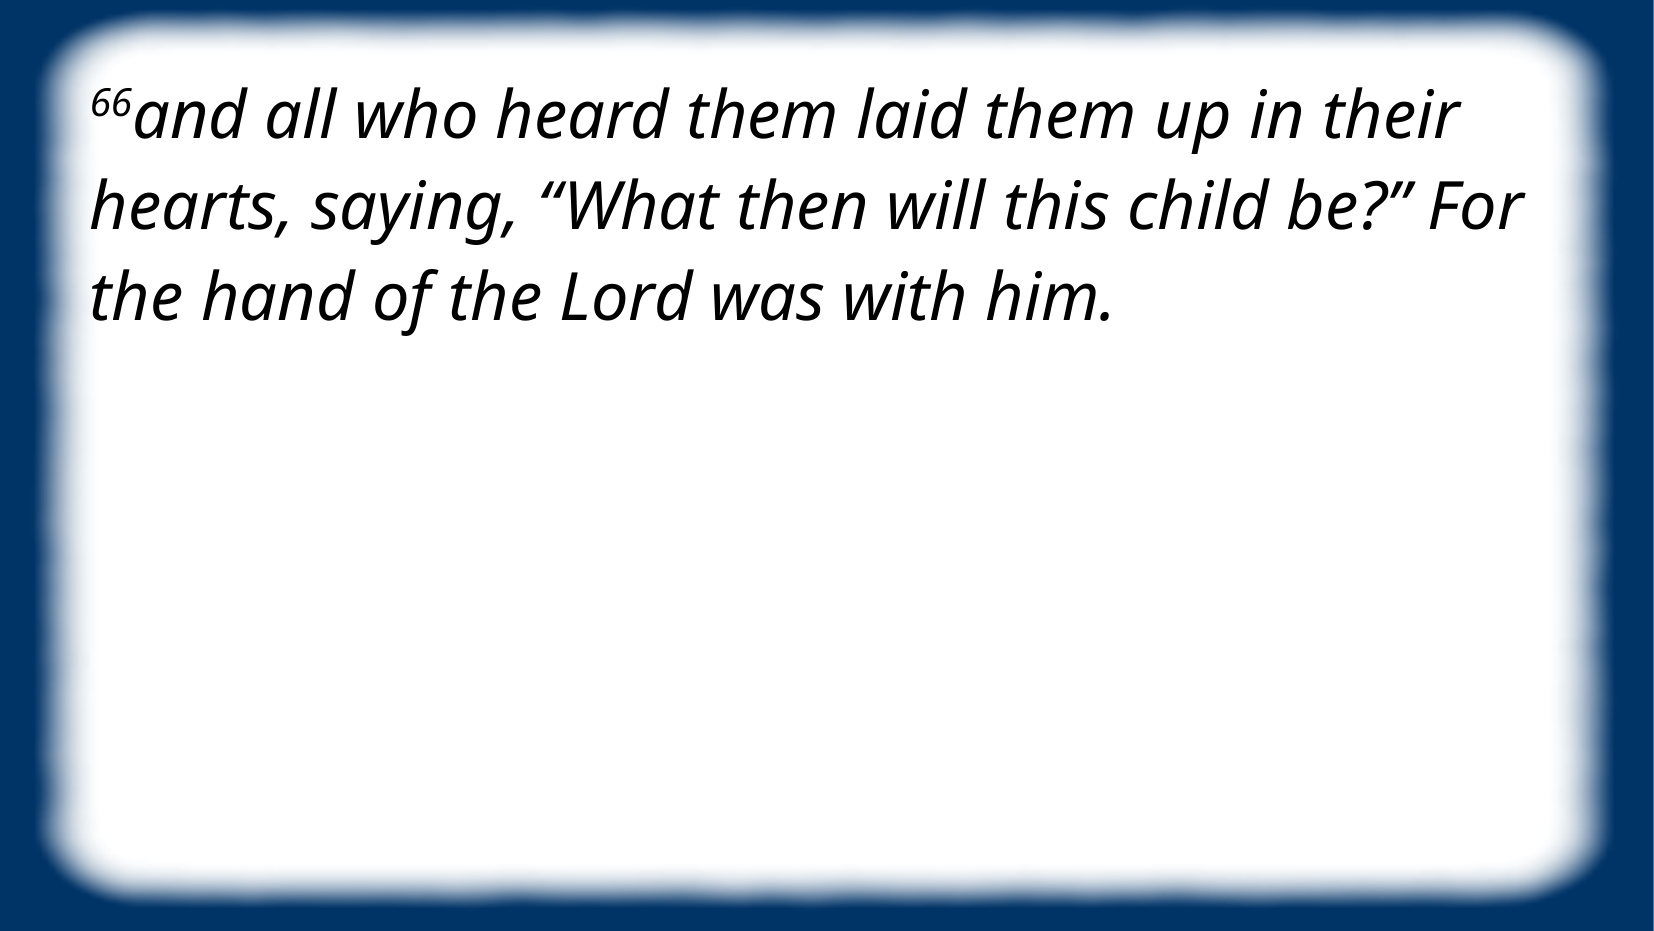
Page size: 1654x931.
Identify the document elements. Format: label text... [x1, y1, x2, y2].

text_box 66and all who heard them laid them up in their hearts, saying, “What then will this child be?” For the hand of the Lord was with him. [75, 60, 1561, 361]
picture [0, 0, 1654, 931]
